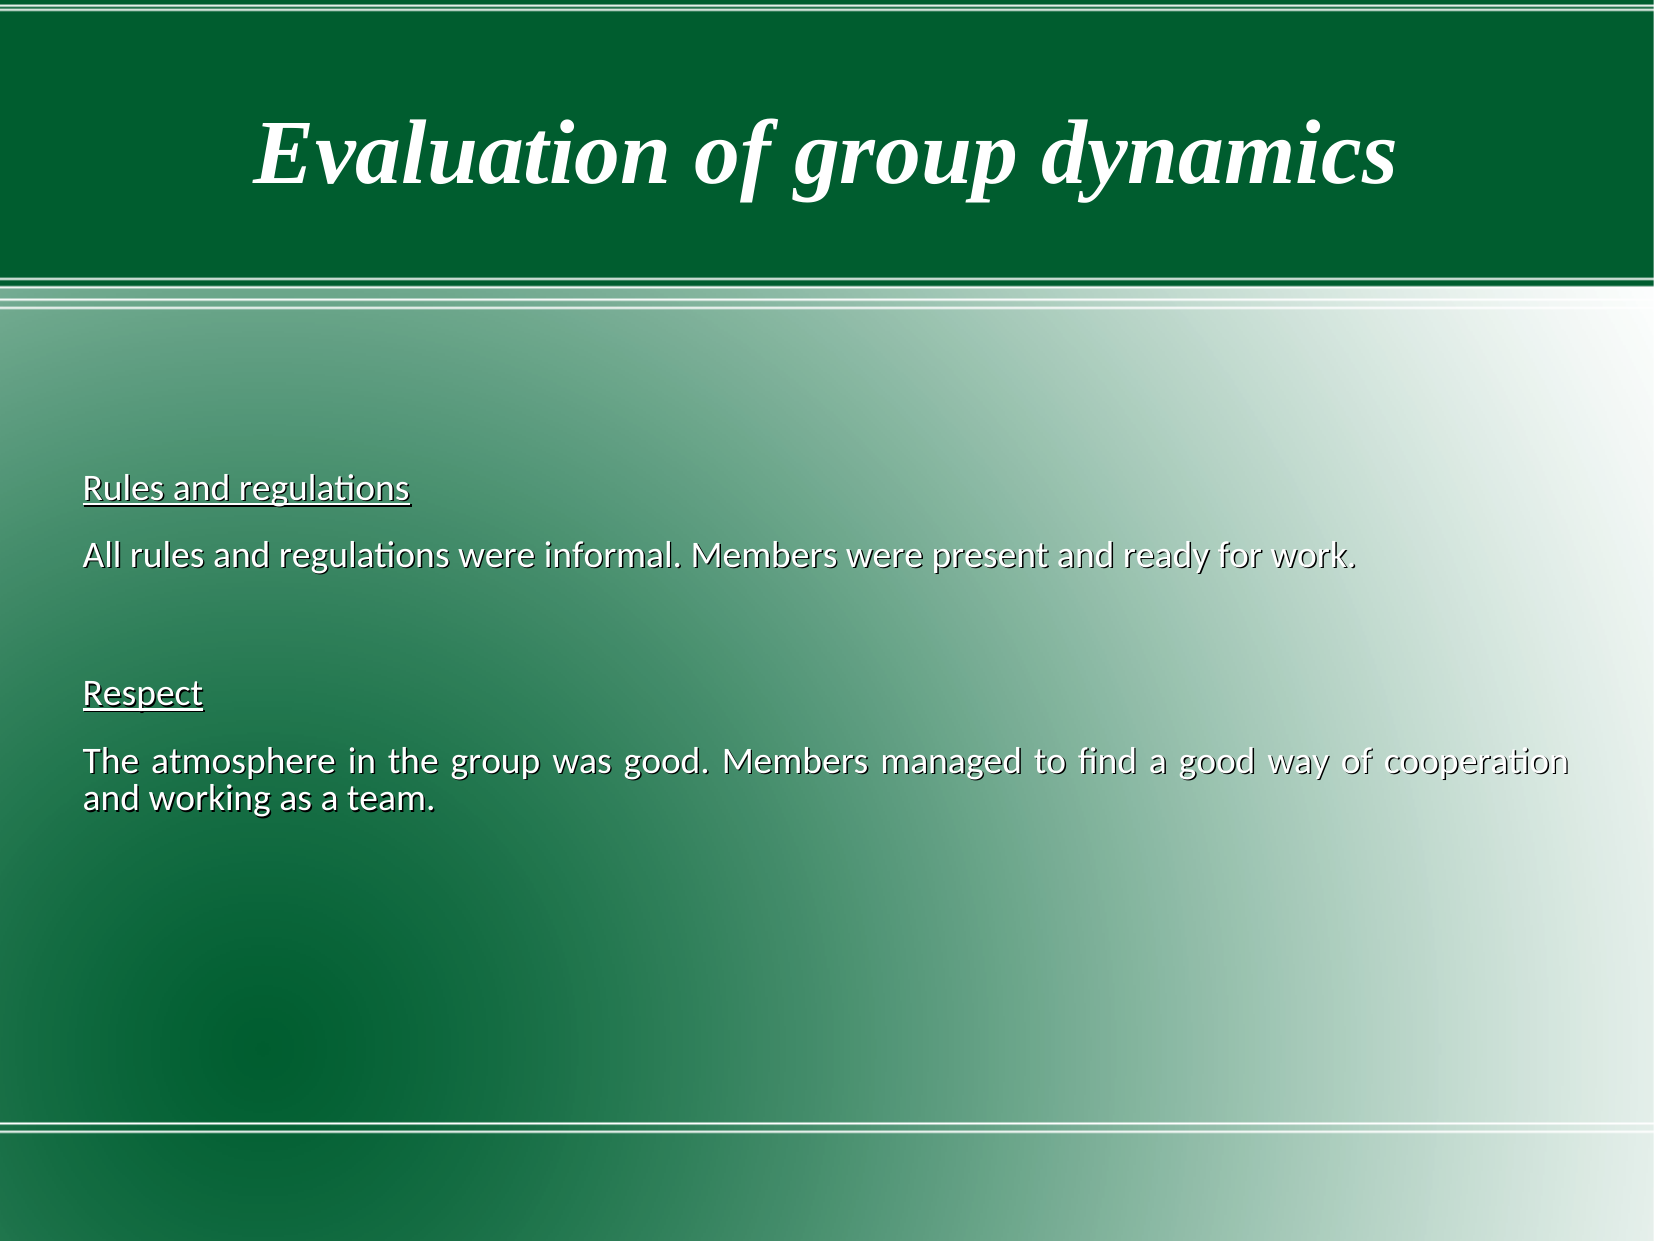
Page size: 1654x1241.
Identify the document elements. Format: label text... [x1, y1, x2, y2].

title Evaluation of group dynamics [82, 49, 1571, 257]
picture [0, 0, 1654, 1241]
list Rules and regulations All rules and regulations were informal. Members were present and ready for work. Respect The atmosphere in the group was good. Members managed to find a good way of cooperation and working as a team. [82, 337, 1571, 1052]
